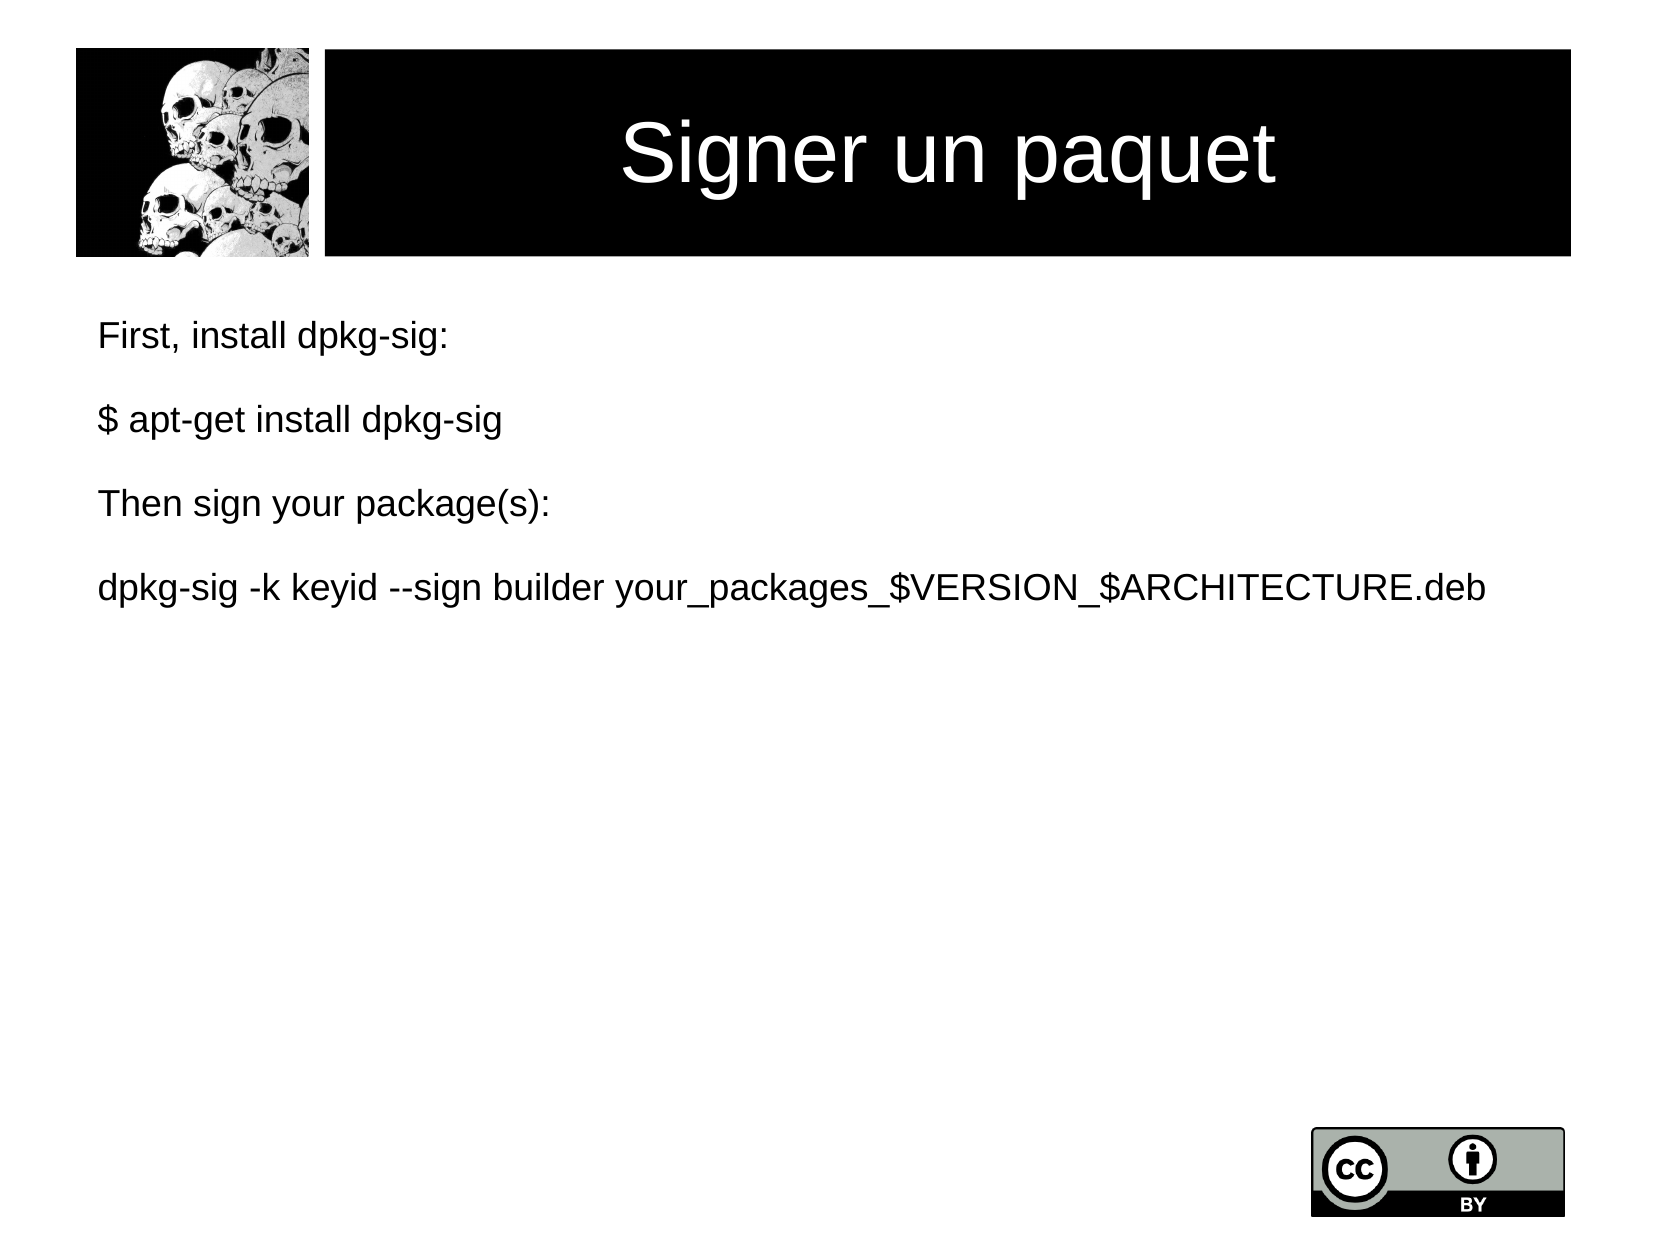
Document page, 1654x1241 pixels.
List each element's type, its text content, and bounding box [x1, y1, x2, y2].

title Signer un paquet [324, 49, 1571, 257]
picture [76, 48, 309, 257]
text_box First, install dpkg-sig: $ apt-get install dpkg-sig Then sign your package(s): dpkg-sig -k keyid --sign builder your_packages_$VERSION_$ARCHITECTURE.deb [82, 307, 1571, 616]
picture [1311, 1127, 1565, 1217]
